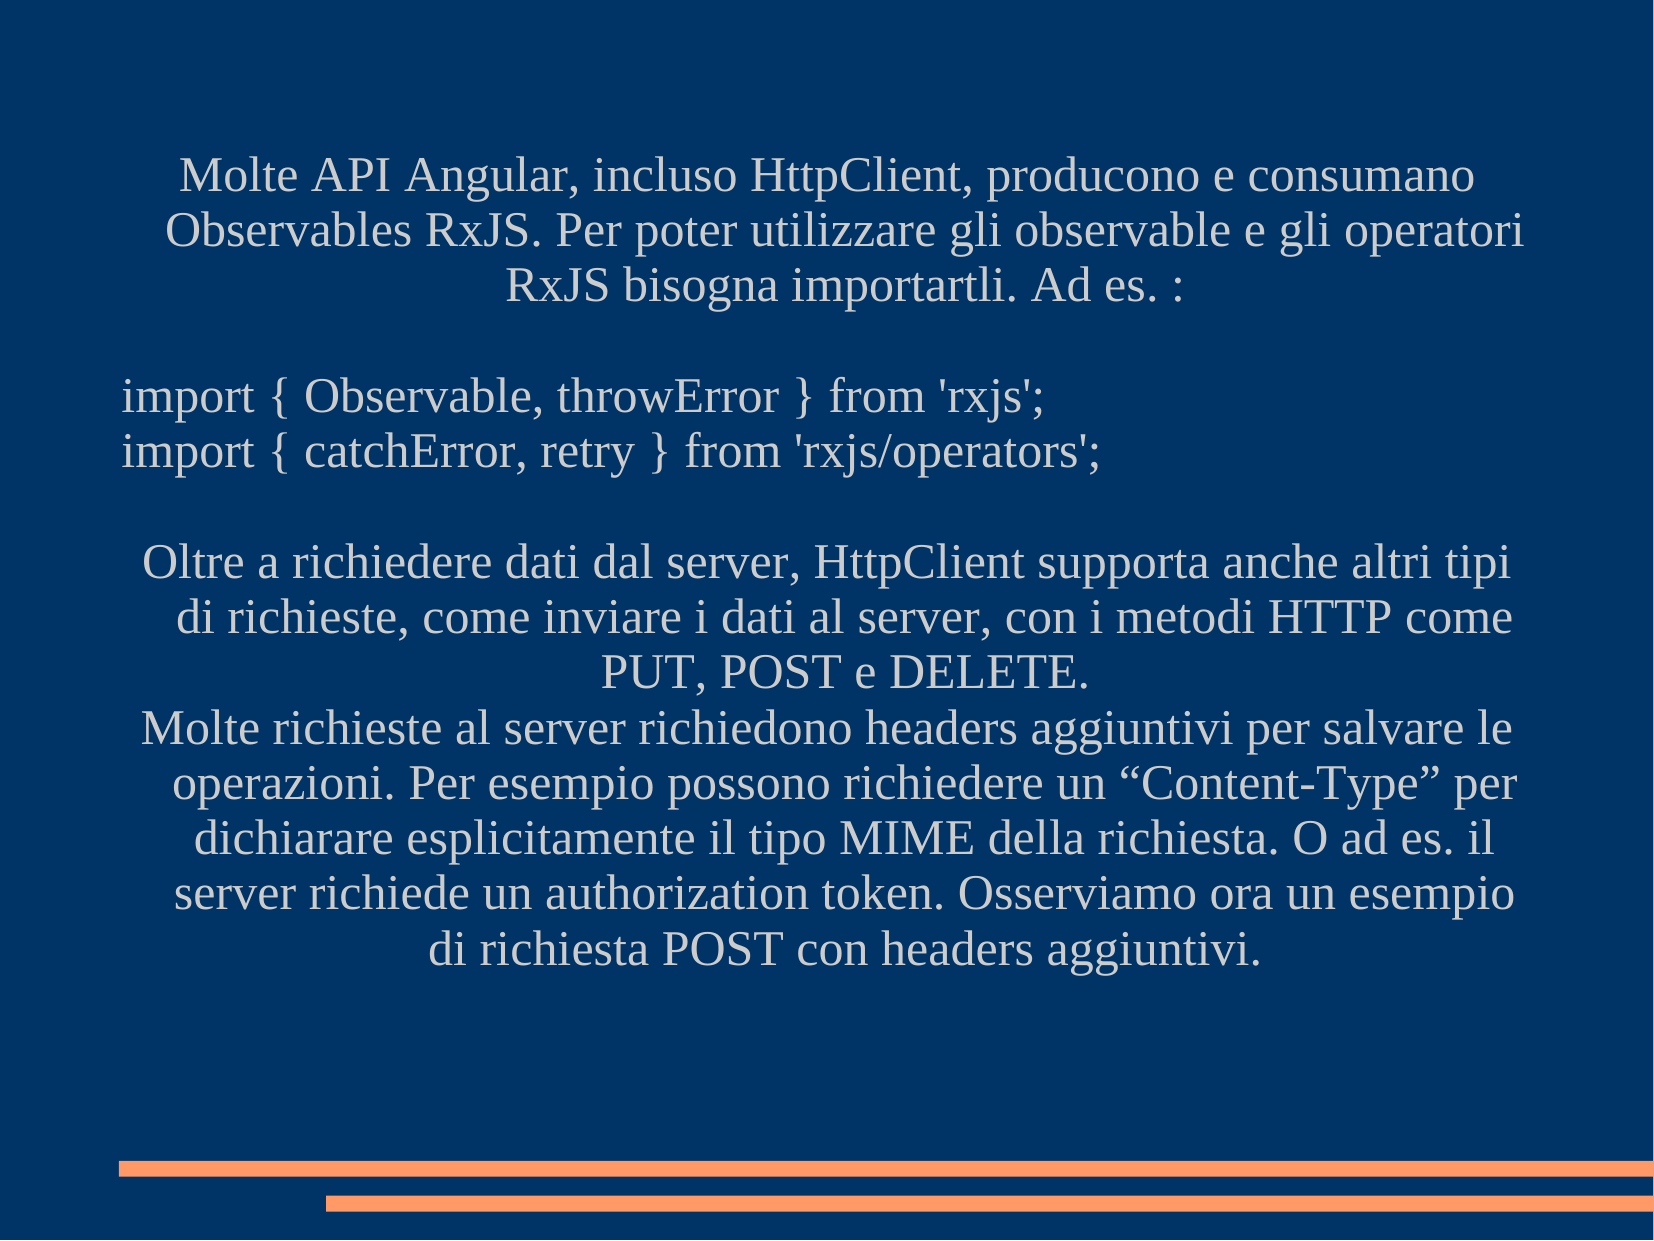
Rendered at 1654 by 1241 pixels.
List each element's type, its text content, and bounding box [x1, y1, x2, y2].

subtitle Molte API Angular, incluso HttpClient, producono e consumano Observables RxJS. Per poter utilizzare gli observable e gli operatori RxJS bisogna importartli. Ad es. : import { Observable, throwError } from 'rxjs'; import { catchError, retry } from 'rxjs/operators'; Oltre a richiedere dati dal server, HttpClient supporta anche altri tipi di richieste, come inviare i dati al server, con i metodi HTTP come PUT, POST e DELETE. Molte richieste al server richiedono headers aggiuntivi per salvare le operazioni. Per esempio possono richiedere un “Content-Type” per dichiarare esplicitamente il tipo MIME della richiesta. O ad es. il server richiede un authorization token. Osserviamo ora un esempio di richiesta POST con headers aggiuntivi. [121, 46, 1534, 1132]
